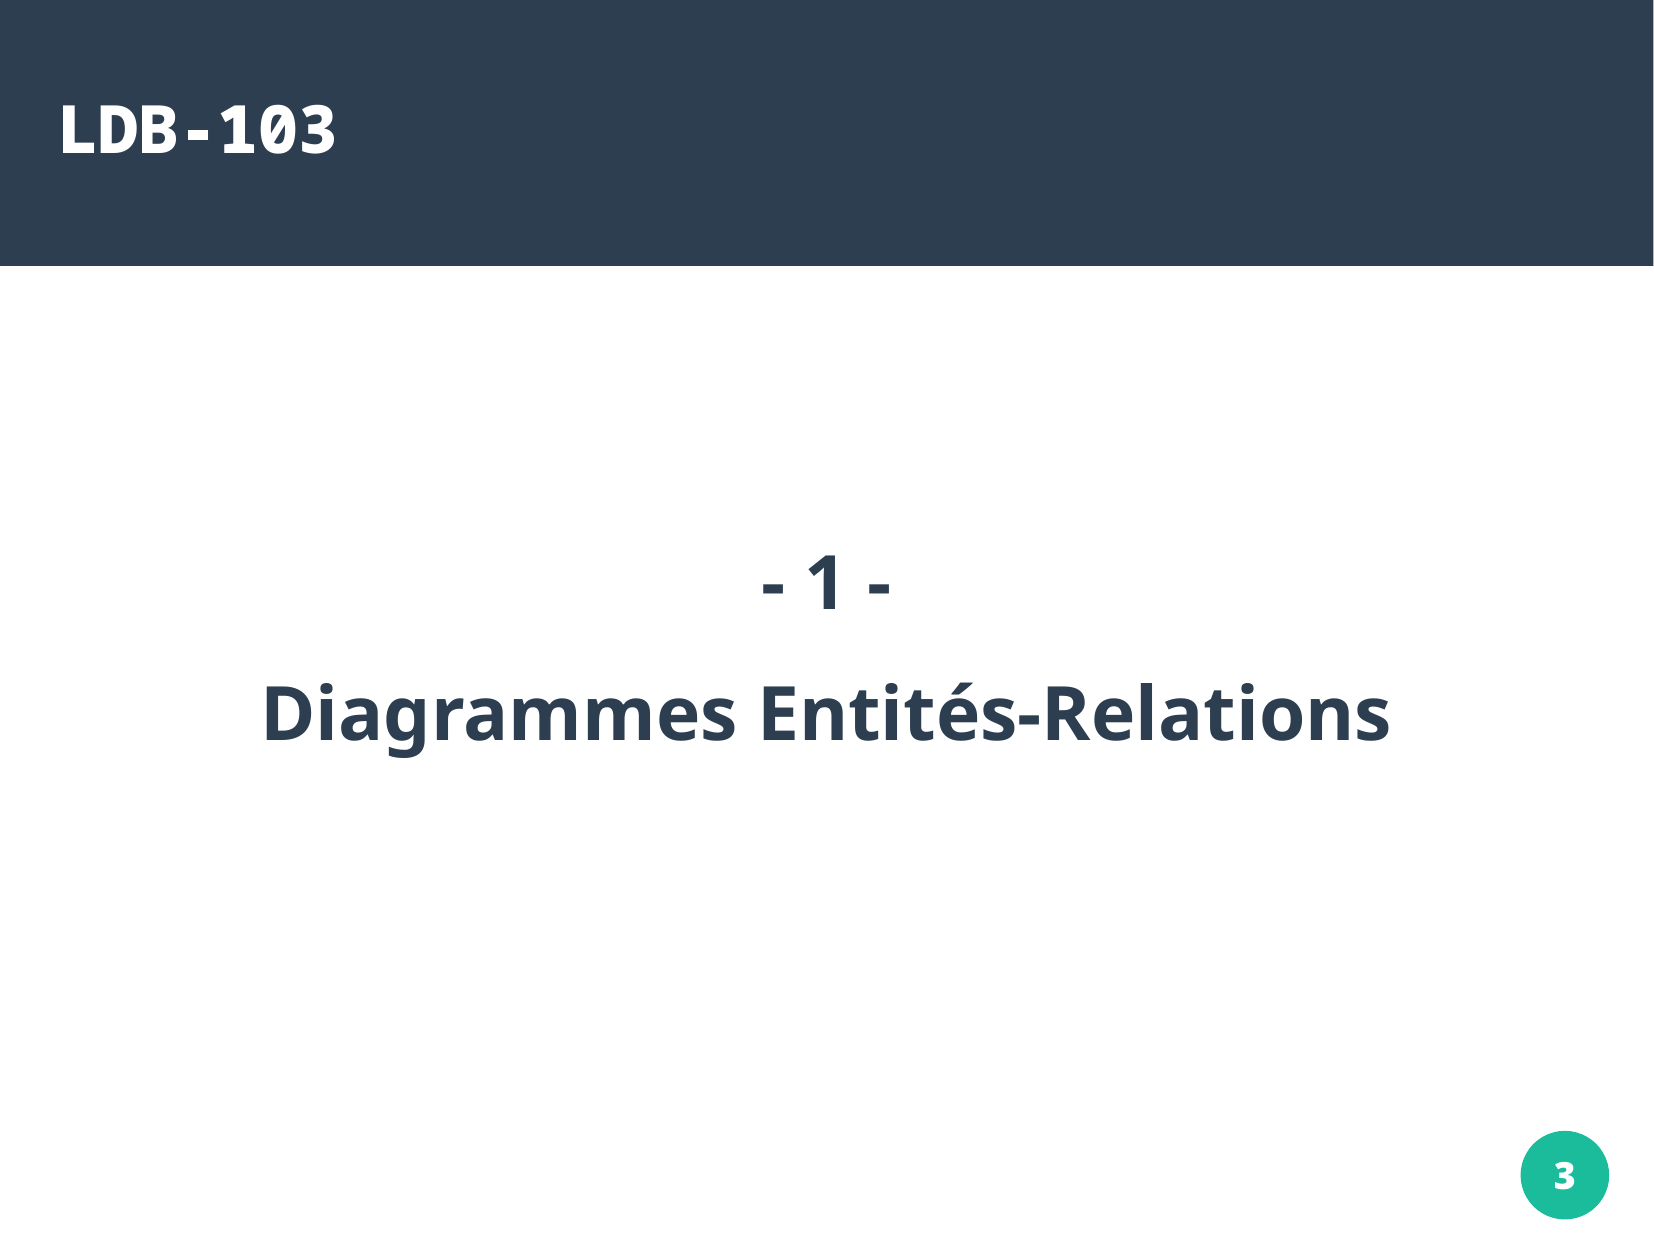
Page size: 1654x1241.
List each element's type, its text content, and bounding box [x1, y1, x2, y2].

list - 1 - Diagrammes Entités-Relations [0, 265, 1653, 1181]
title LDB-103 [58, 49, 1595, 207]
